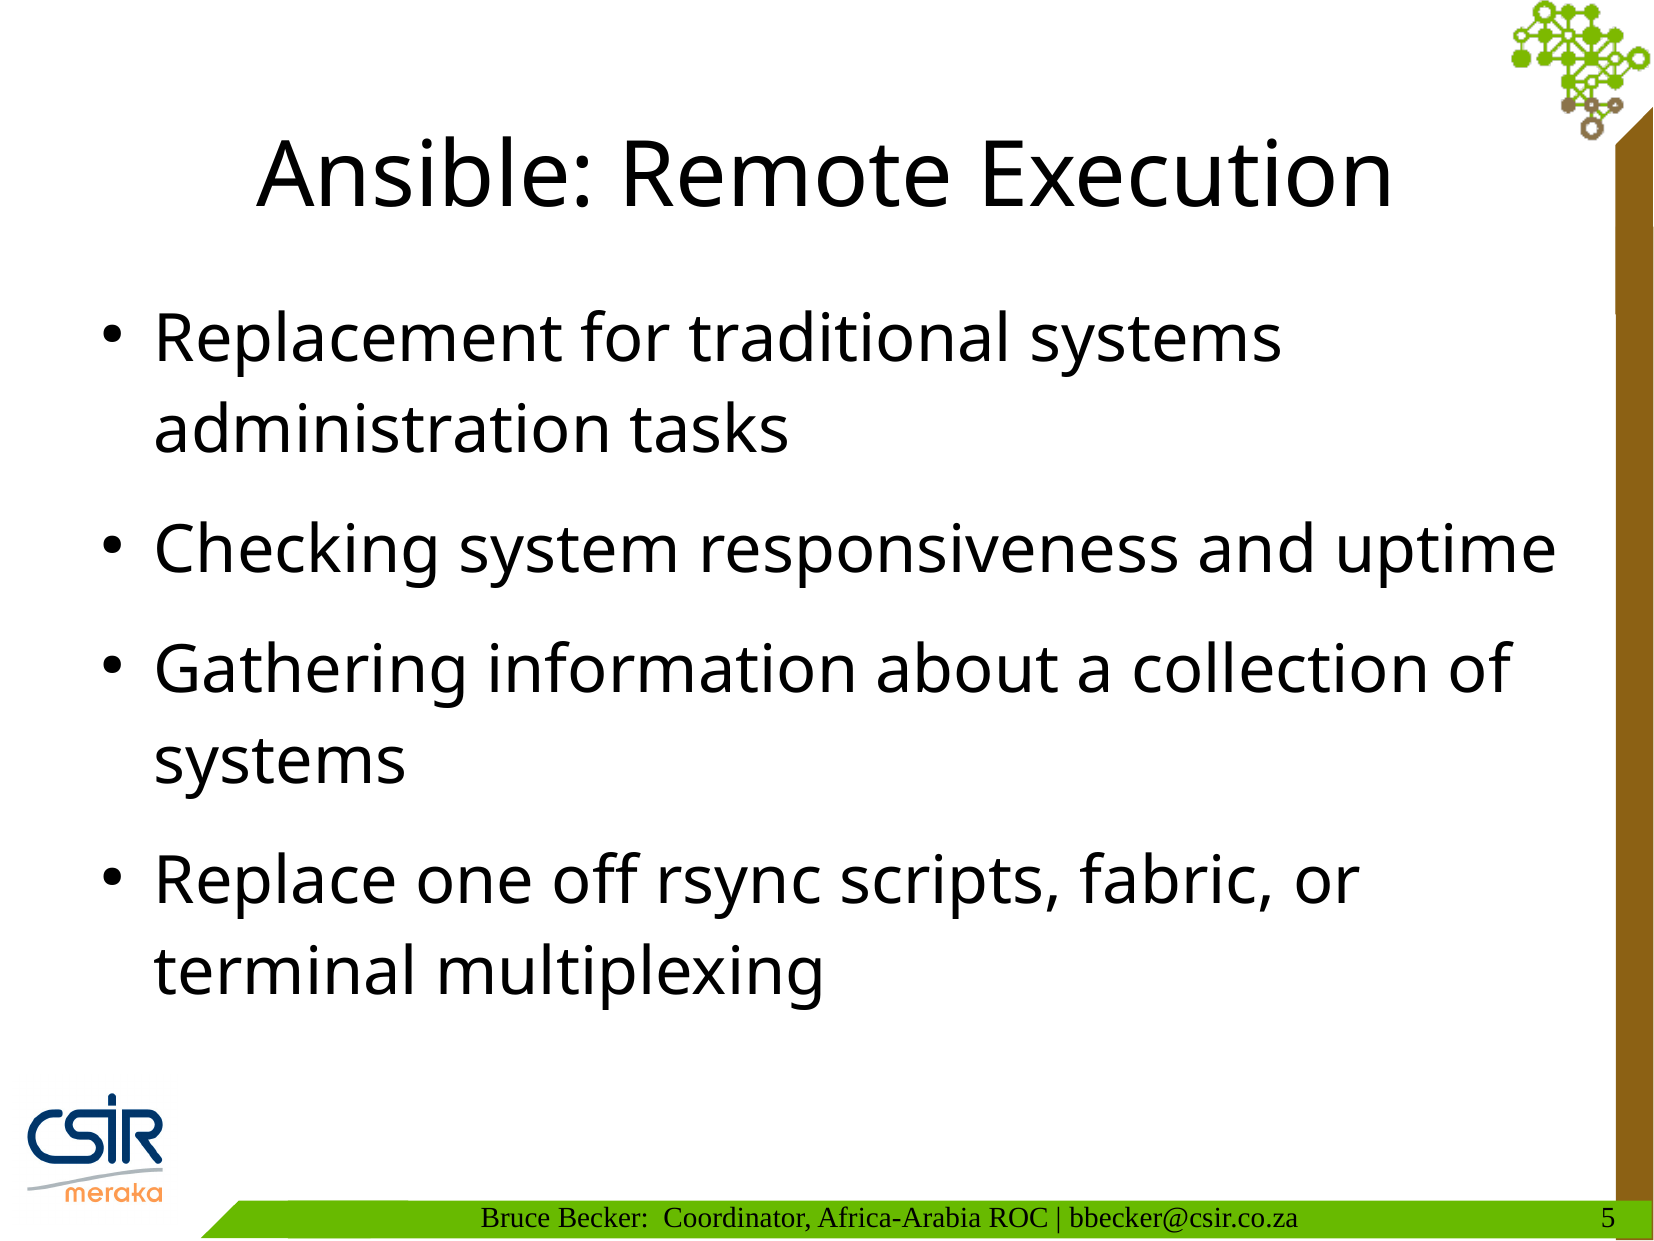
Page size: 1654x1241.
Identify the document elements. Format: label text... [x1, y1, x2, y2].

picture [12, 1074, 178, 1225]
list Replacement for traditional systems administration tasks Checking system responsiveness and uptime Gathering information about a collection of systems Replace one off rsync scripts, fabric, or terminal multiplexing [82, 290, 1571, 1010]
title Ansible: Remote Execution [82, 67, 1571, 275]
picture [1503, 0, 1654, 144]
